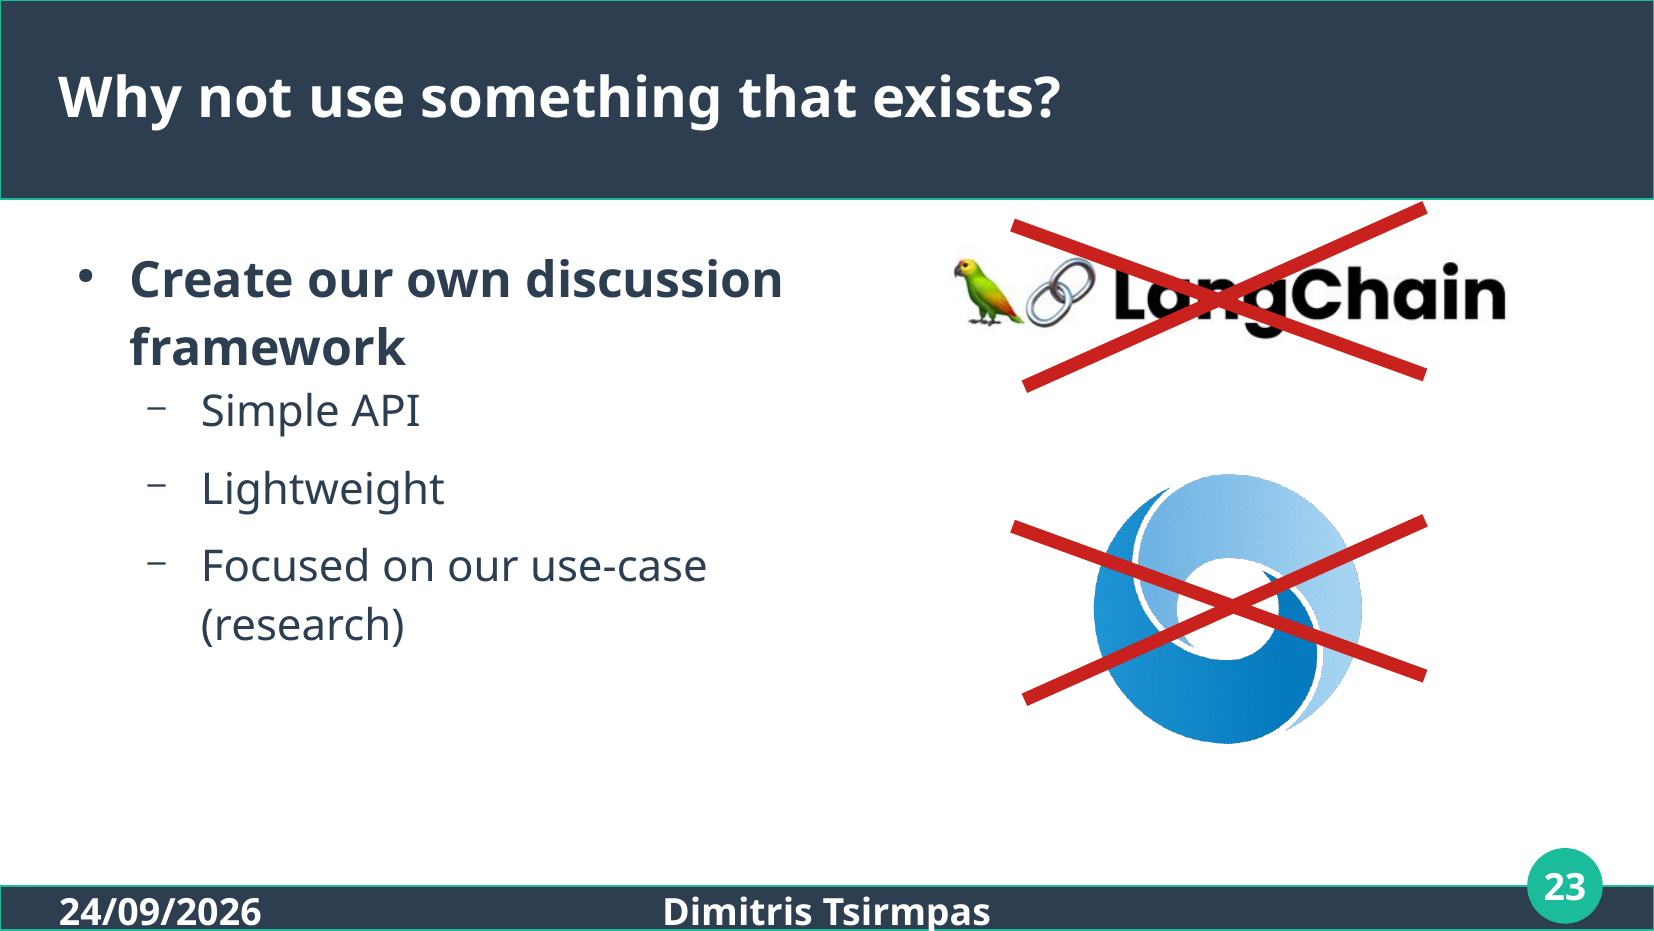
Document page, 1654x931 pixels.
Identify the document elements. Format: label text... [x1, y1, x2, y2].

picture [1050, 471, 1373, 598]
picture [937, 225, 1198, 369]
picture [1036, 225, 1366, 292]
picture [1083, 308, 1385, 369]
picture [1050, 614, 1373, 751]
picture [1253, 552, 1373, 649]
title Why not use something that exists? [59, 37, 1595, 155]
picture [1239, 225, 1525, 369]
picture [1050, 548, 1212, 680]
list Create our own discussion framework Simple API Lightweight Focused on our use-case (research) [59, 243, 809, 864]
